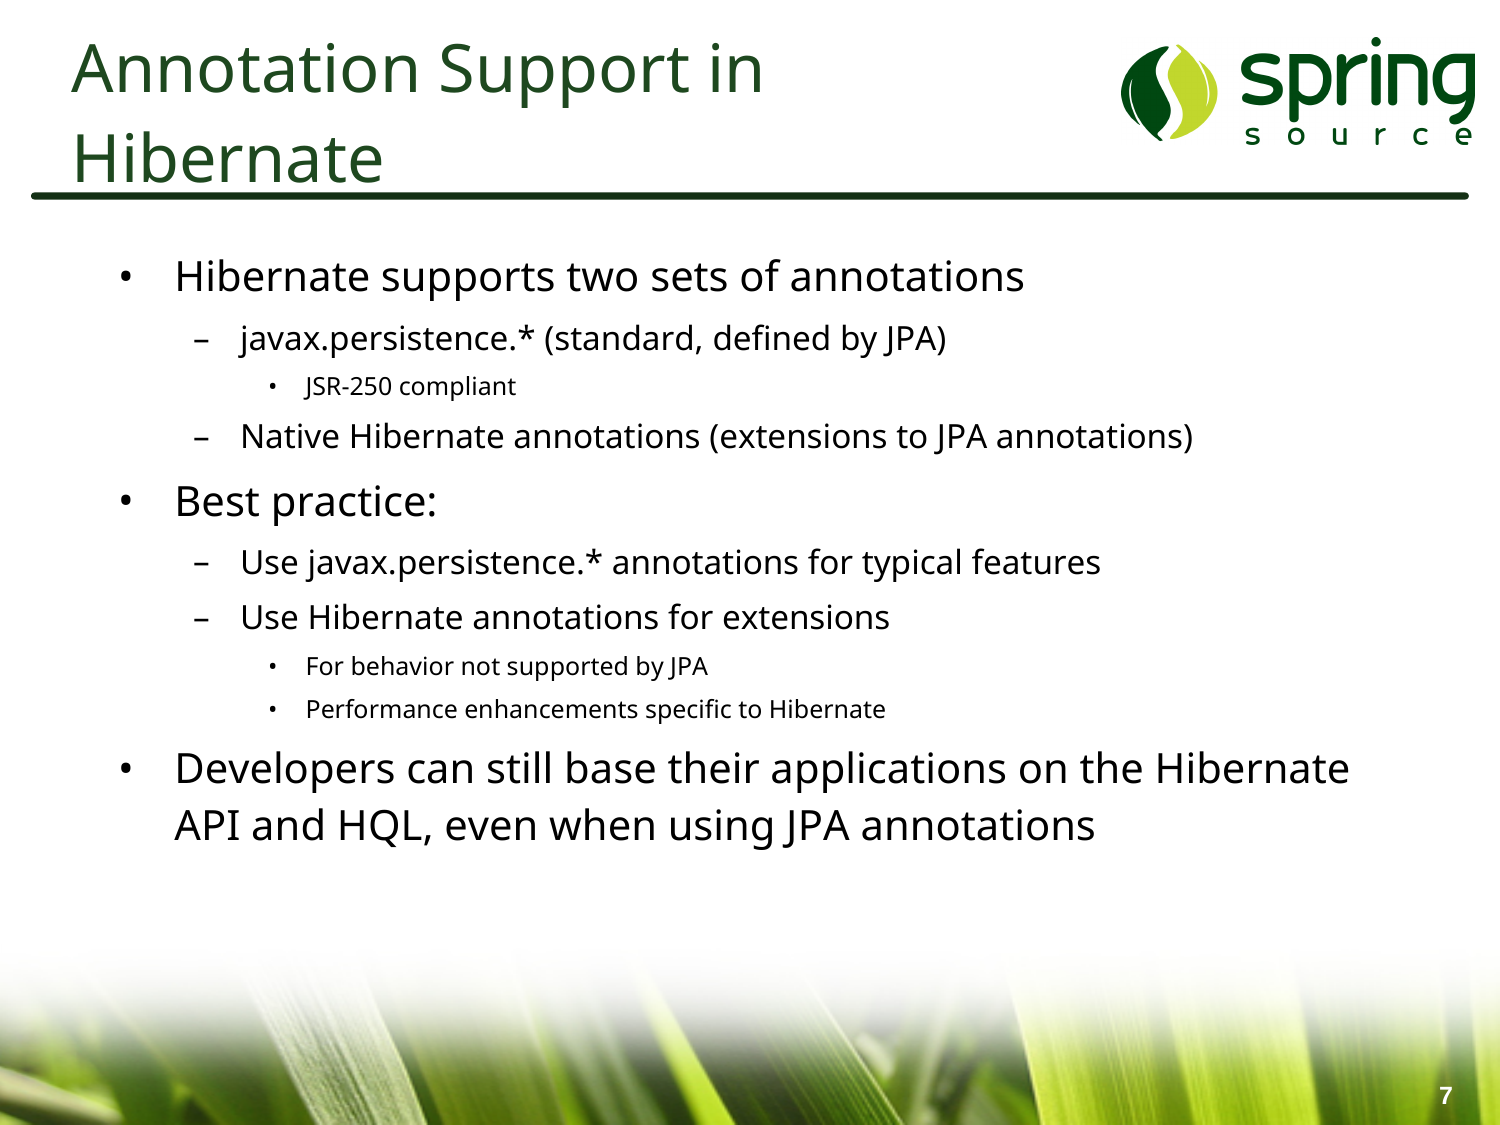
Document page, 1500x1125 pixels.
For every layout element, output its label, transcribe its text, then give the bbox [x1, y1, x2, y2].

picture [0, 944, 1500, 1125]
title Annotation Support in Hibernate [56, 13, 1089, 191]
list Hibernate supports two sets of annotations javax.persistence.* (standard, defined by JPA) JSR-250 compliant Native Hibernate annotations (extensions to JPA annotations) Best practice: Use javax.persistence.* annotations for typical features Use Hibernate annotations for extensions For behavior not supported by JPA Performance enhancements specific to Hibernate Developers can still base their applications on the Hibernate API and HQL, even when using JPA annotations [103, 239, 1394, 856]
picture [1121, 37, 1475, 145]
